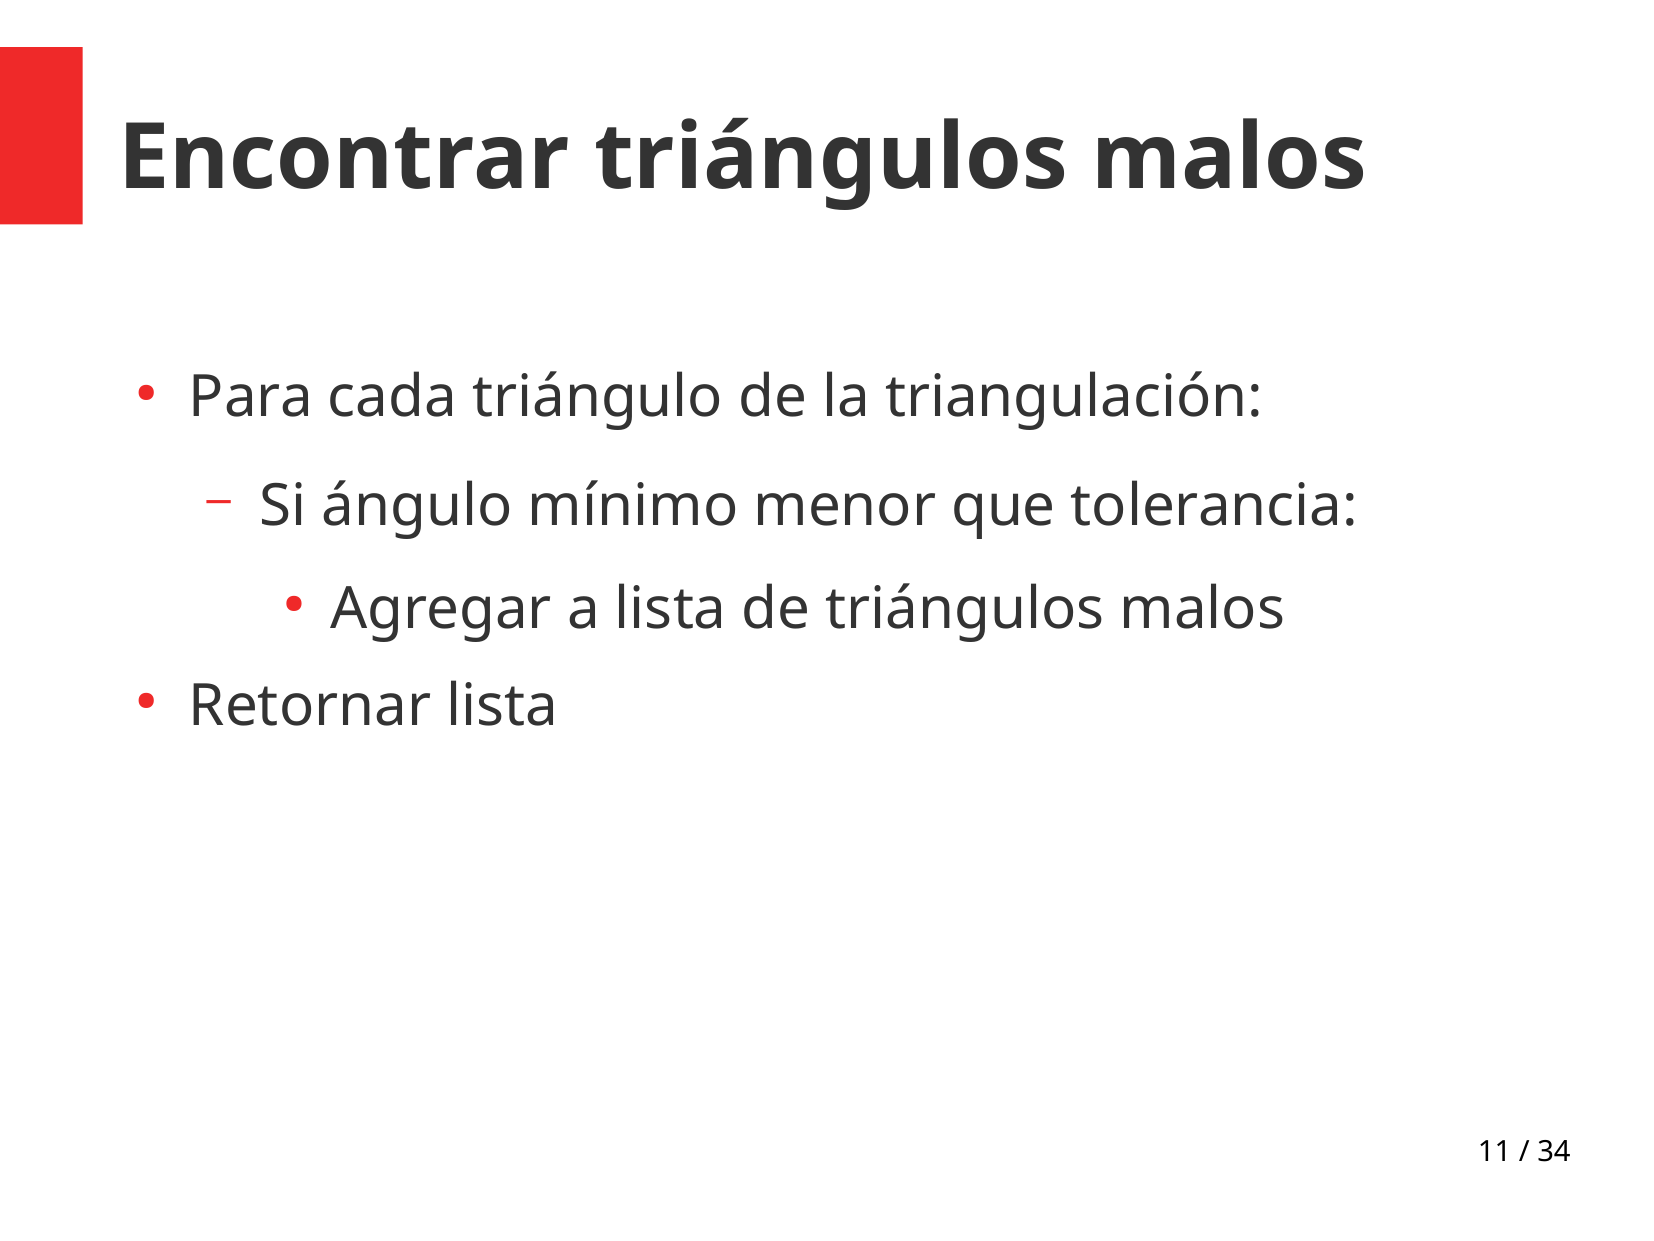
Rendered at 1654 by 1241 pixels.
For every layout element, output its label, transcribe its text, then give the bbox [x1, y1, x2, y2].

list Para cada triángulo de la triangulación: Si ángulo mínimo menor que tolerancia: Agregar a lista de triángulos malos Retornar lista [118, 354, 1536, 1074]
title Encontrar triángulos malos [118, 49, 1571, 257]
